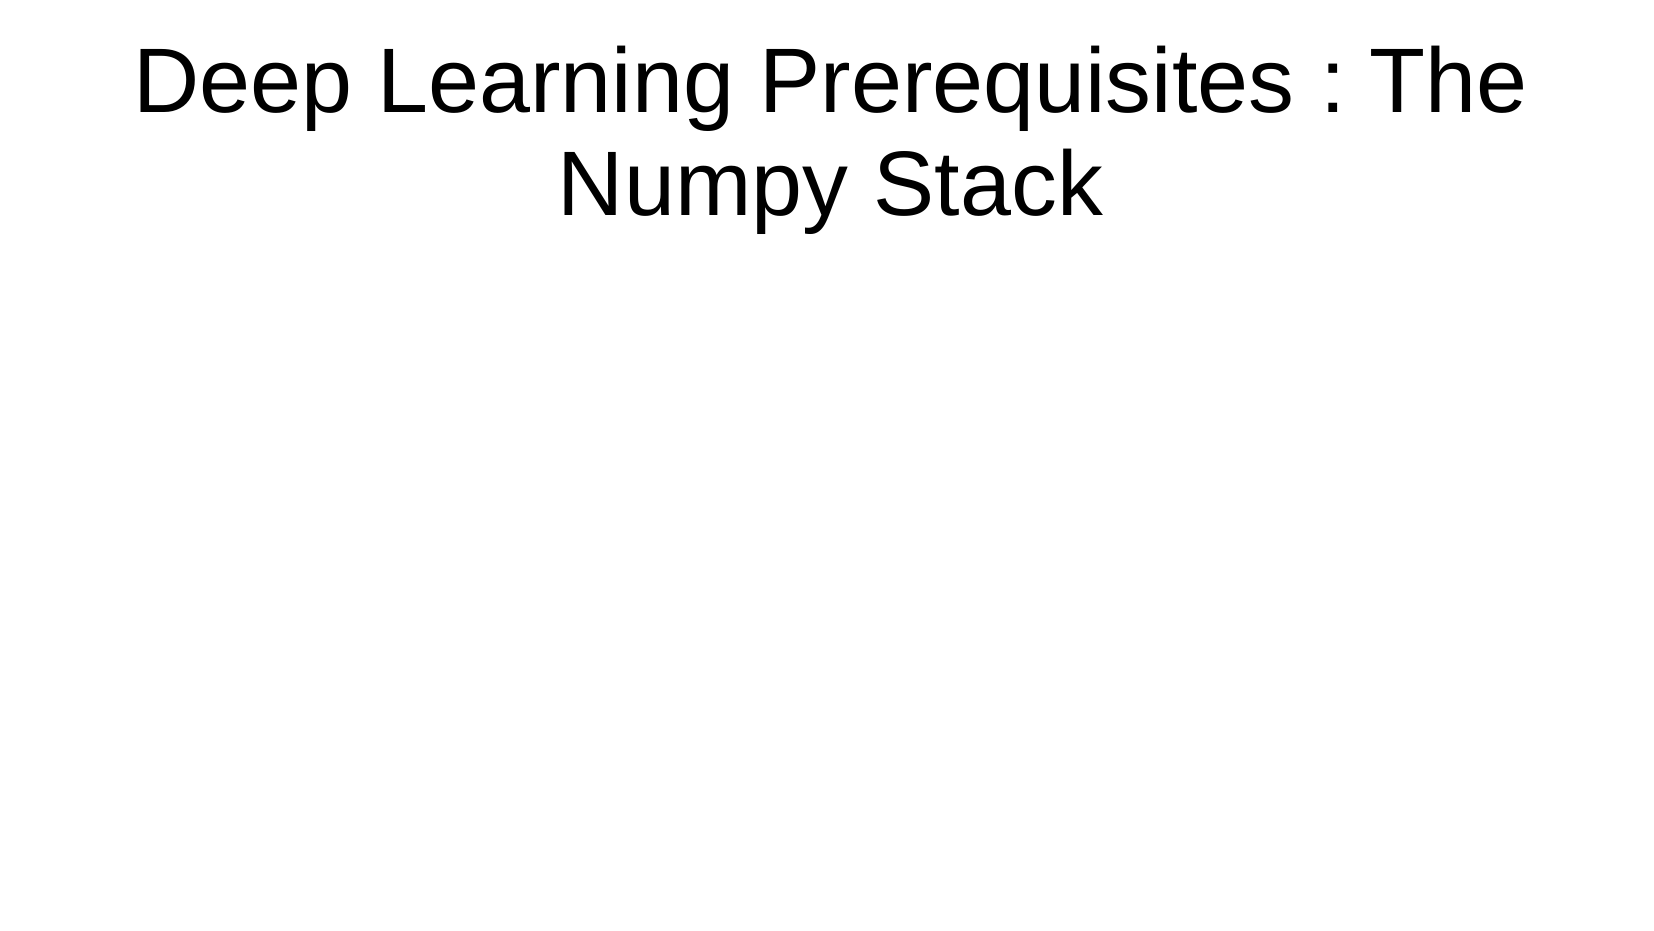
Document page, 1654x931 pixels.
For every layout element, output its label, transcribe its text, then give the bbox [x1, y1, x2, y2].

title Deep Learning Prerequisites : The Numpy Stack [86, 29, 1576, 235]
